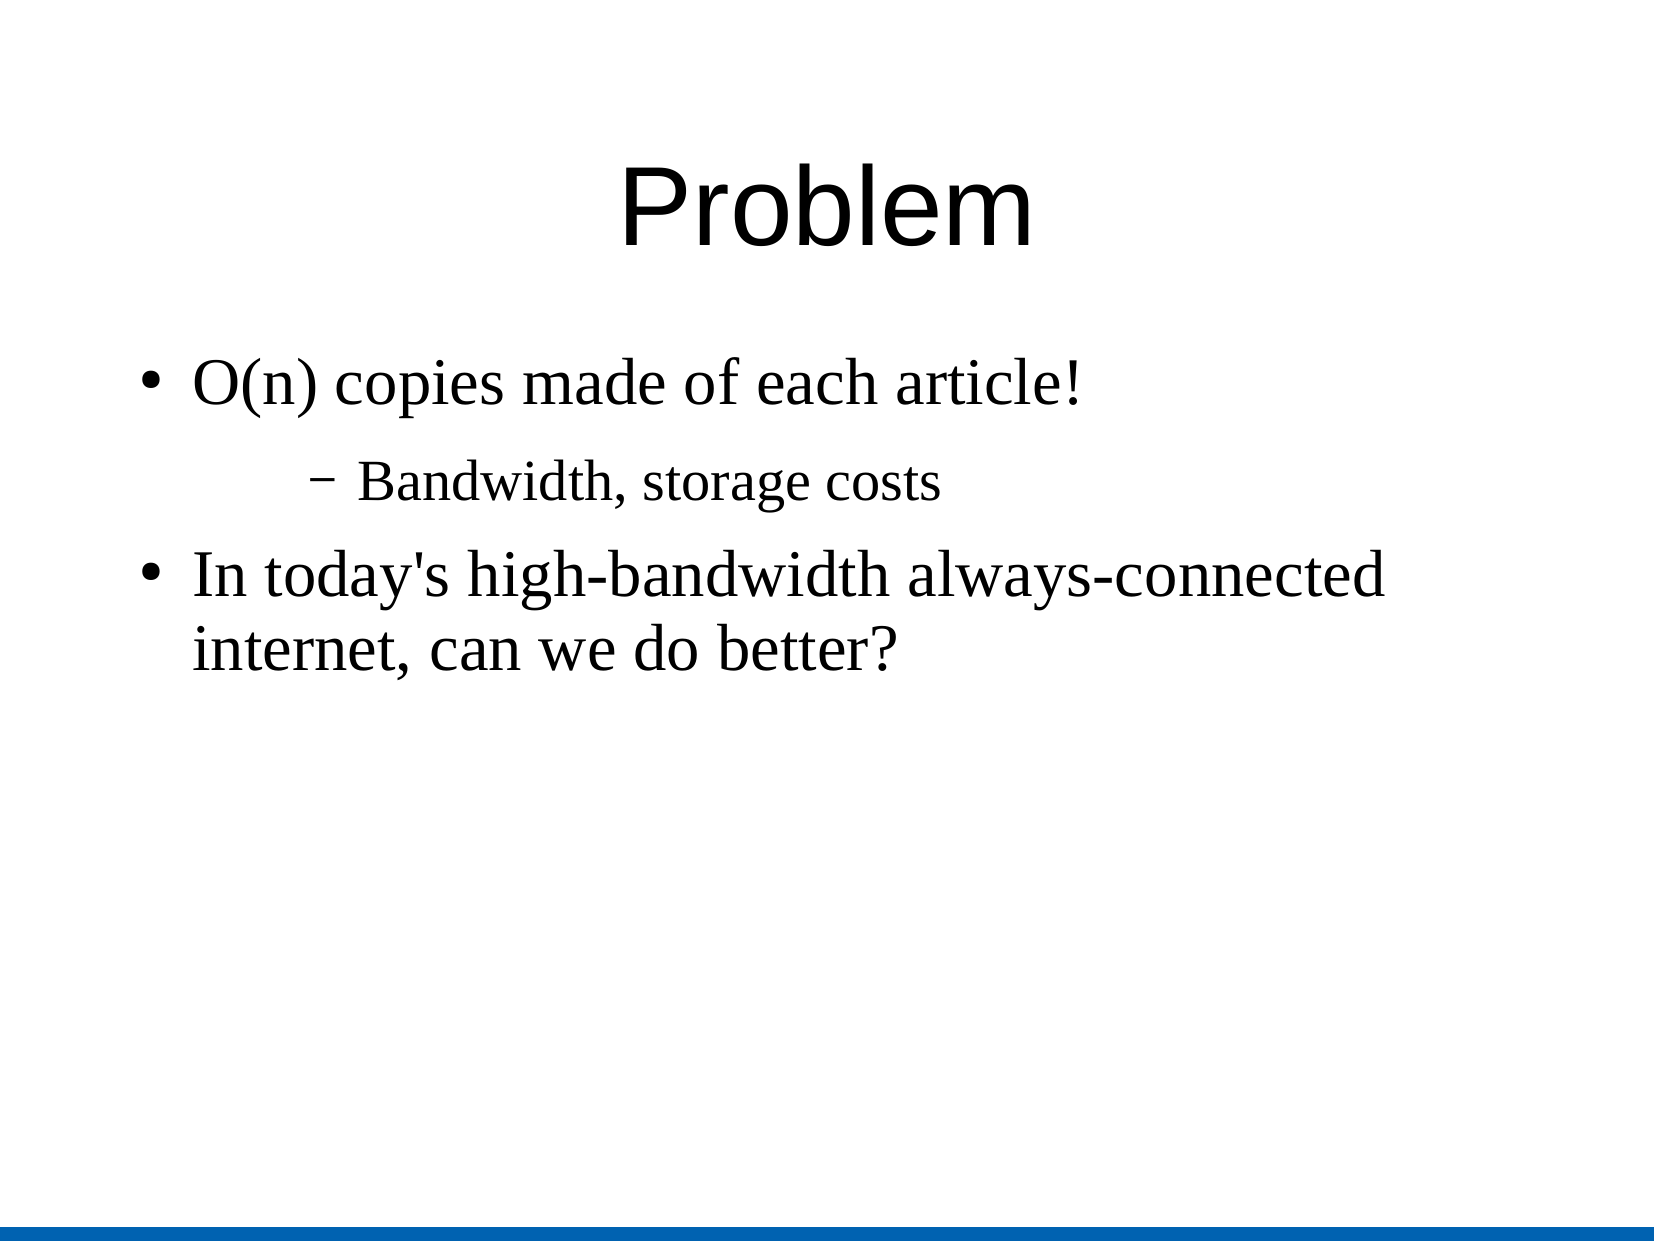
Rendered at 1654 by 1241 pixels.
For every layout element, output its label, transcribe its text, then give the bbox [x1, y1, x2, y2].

title Problem [121, 102, 1533, 311]
list O(n) copies made of each article! Bandwidth, storage costs In today's high-bandwidth always-connected internet, can we do better? [121, 344, 1533, 1127]
